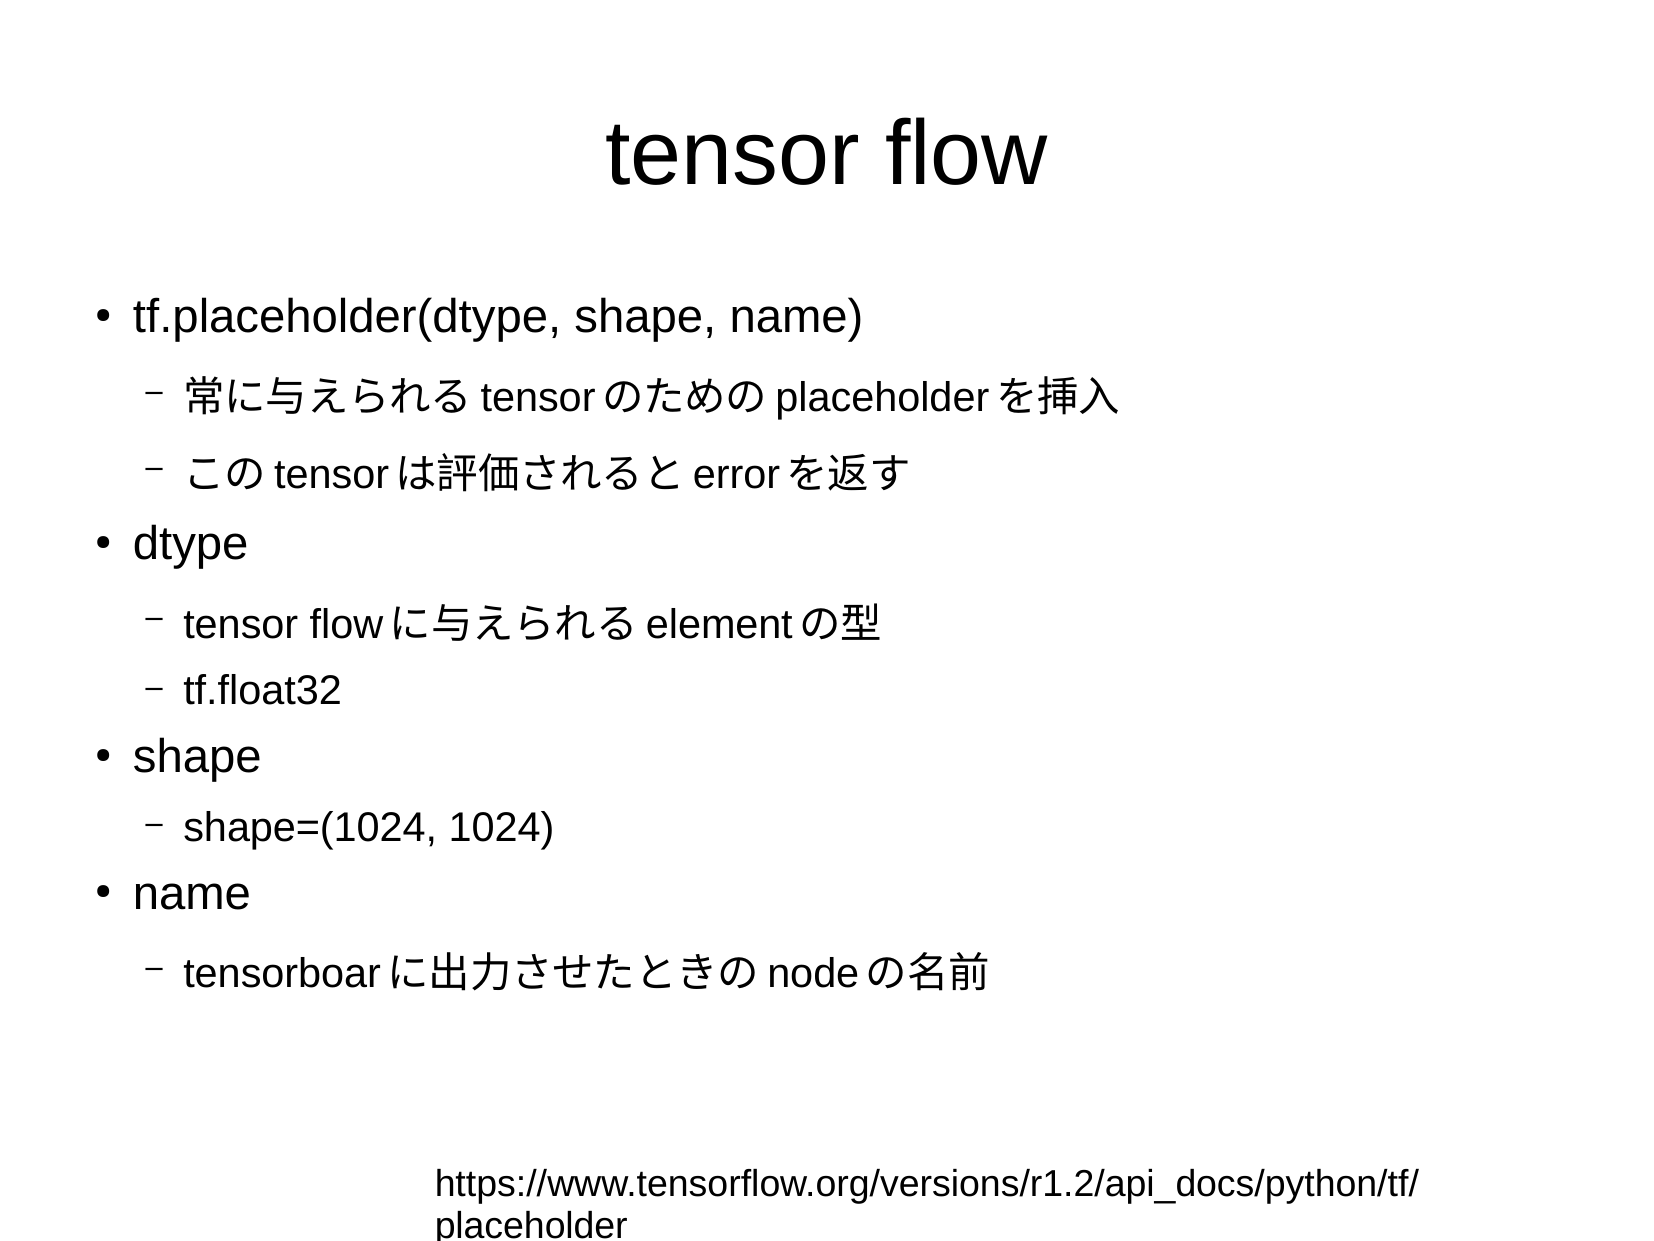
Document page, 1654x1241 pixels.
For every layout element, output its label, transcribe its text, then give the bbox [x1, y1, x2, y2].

list tf.placeholder(dtype, shape, name) 常に与えられるtensorのためのplaceholderを挿入 このtensorは評価されるとerrorを返す dtype tensor flowに与えられるelementの型 tf.float32 shape shape=(1024, 1024) name tensorboarに出力させたときのnodeの名前 [82, 290, 1571, 1010]
title tensor flow [82, 49, 1571, 257]
text_box https://www.tensorflow.org/versions/r1.2/api_docs/python/tf/placeholder [420, 1155, 1627, 1212]
